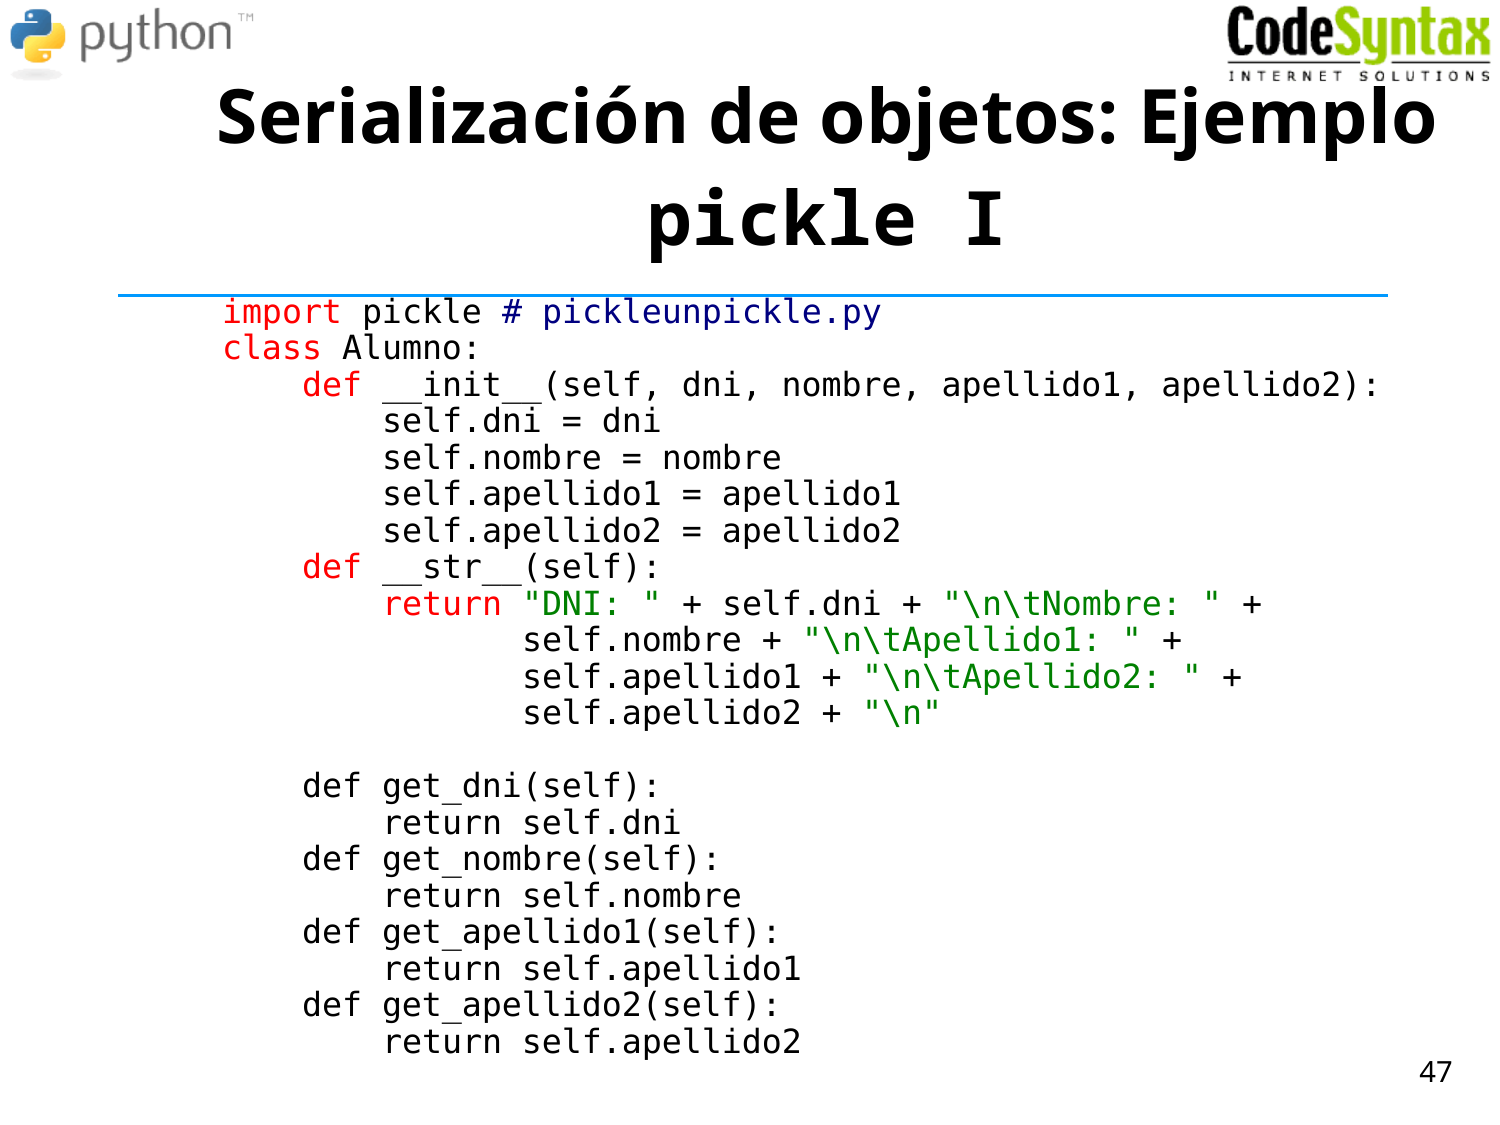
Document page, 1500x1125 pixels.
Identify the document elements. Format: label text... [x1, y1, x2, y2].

picture [0, 0, 286, 92]
picture [1226, 5, 1500, 83]
title Serialización de objetos: Ejemplo pickle I [188, 31, 1468, 276]
list import pickle # pickleunpickle.py class Alumno: def __init__(self, dni, nombre, apellido1, apellido2): self.dni = dni self.nombre = nombre self.apellido1 = apellido1 self.apellido2 = apellido2 def __str__(self): return "DNI: " + self.dni + "\n\tNombre: " + self.nombre + "\n\tApellido1: " + self.apellido1 + "\n\tApellido2: " + self.apellido2 + "\n" def get_dni(self): return self.dni def get_nombre(self): return self.nombre def get_apellido1(self): return self.apellido1 def get_apellido2(self): return self.apellido2 [207, 290, 1483, 1106]
